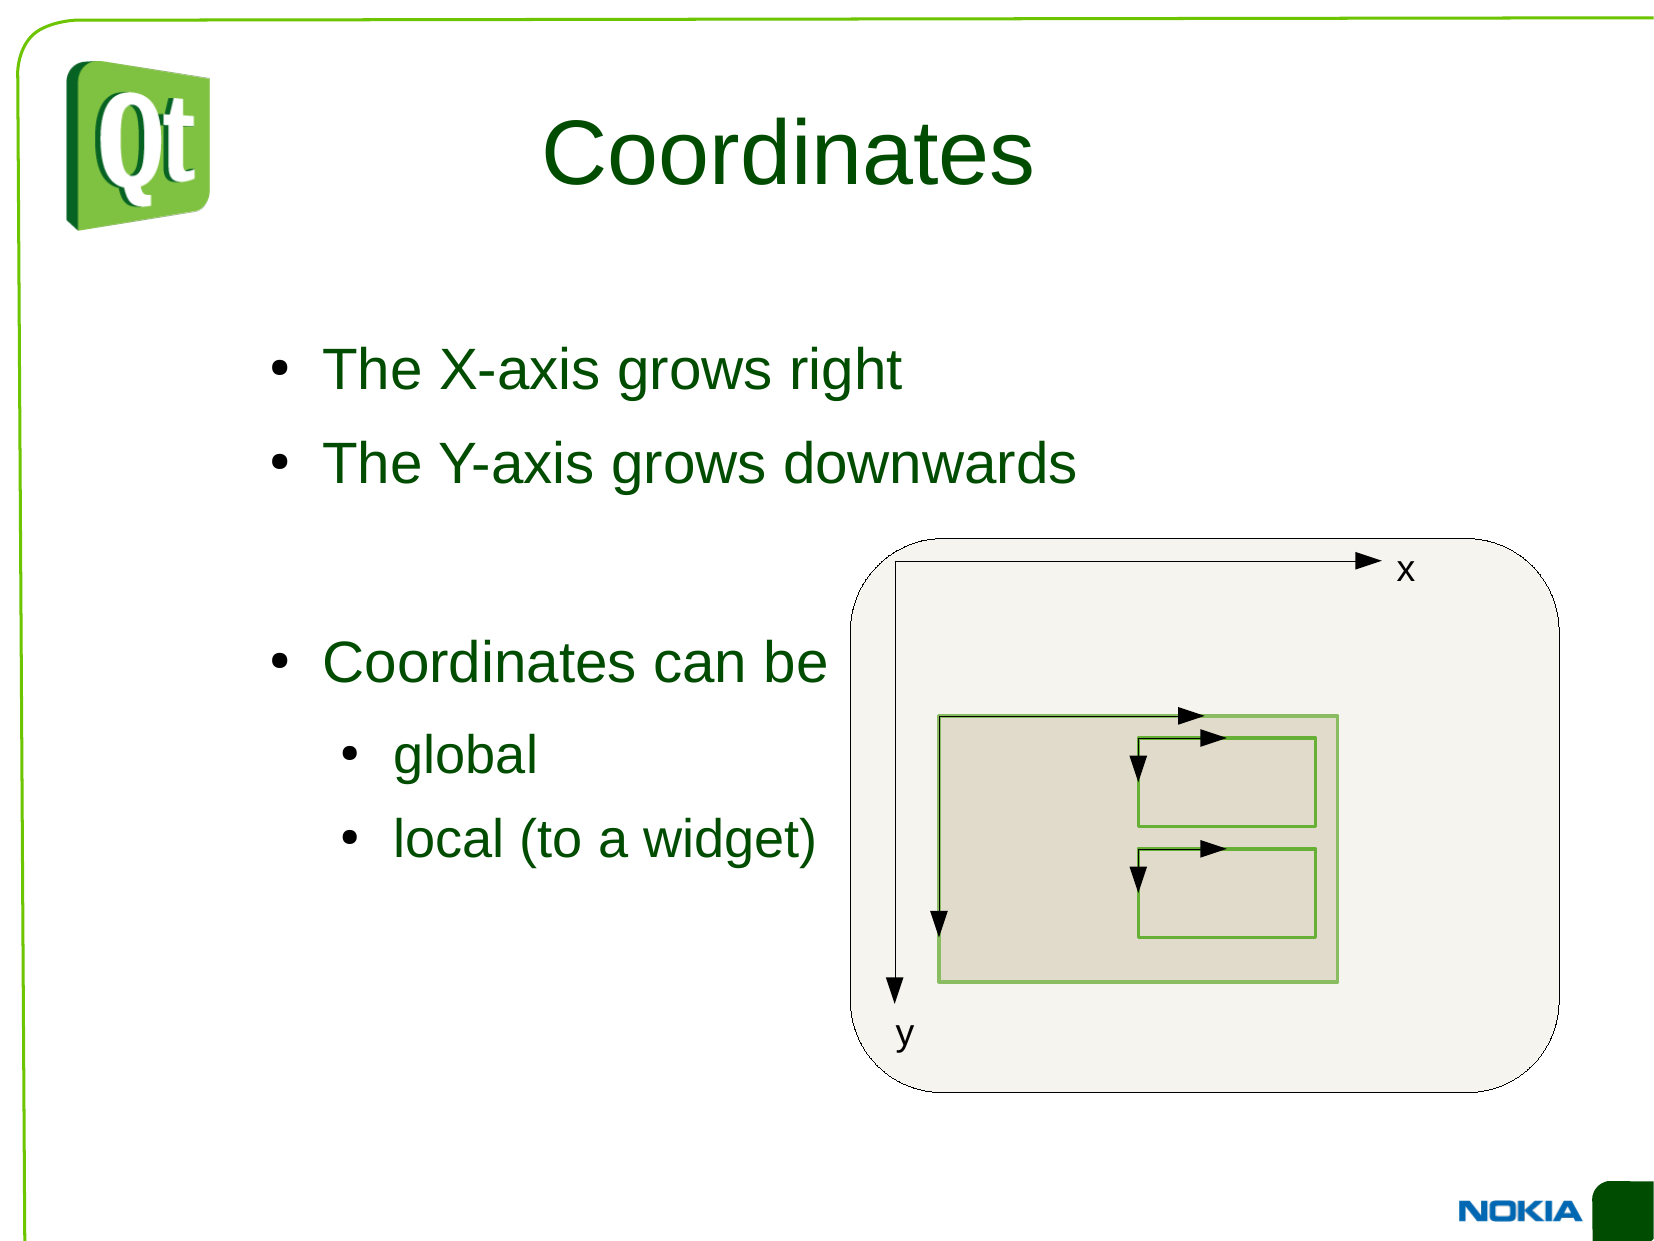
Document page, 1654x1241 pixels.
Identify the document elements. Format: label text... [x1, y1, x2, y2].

picture [66, 61, 210, 231]
title Coordinates [251, 49, 1327, 257]
text_box y [880, 1003, 929, 1061]
list The X-axis grows right The Y-axis grows downwards Coordinates can be global local (to a widget) [251, 336, 1571, 1100]
text_box [850, 538, 1560, 1093]
picture [1459, 1200, 1583, 1222]
text_box x [1381, 540, 1431, 598]
